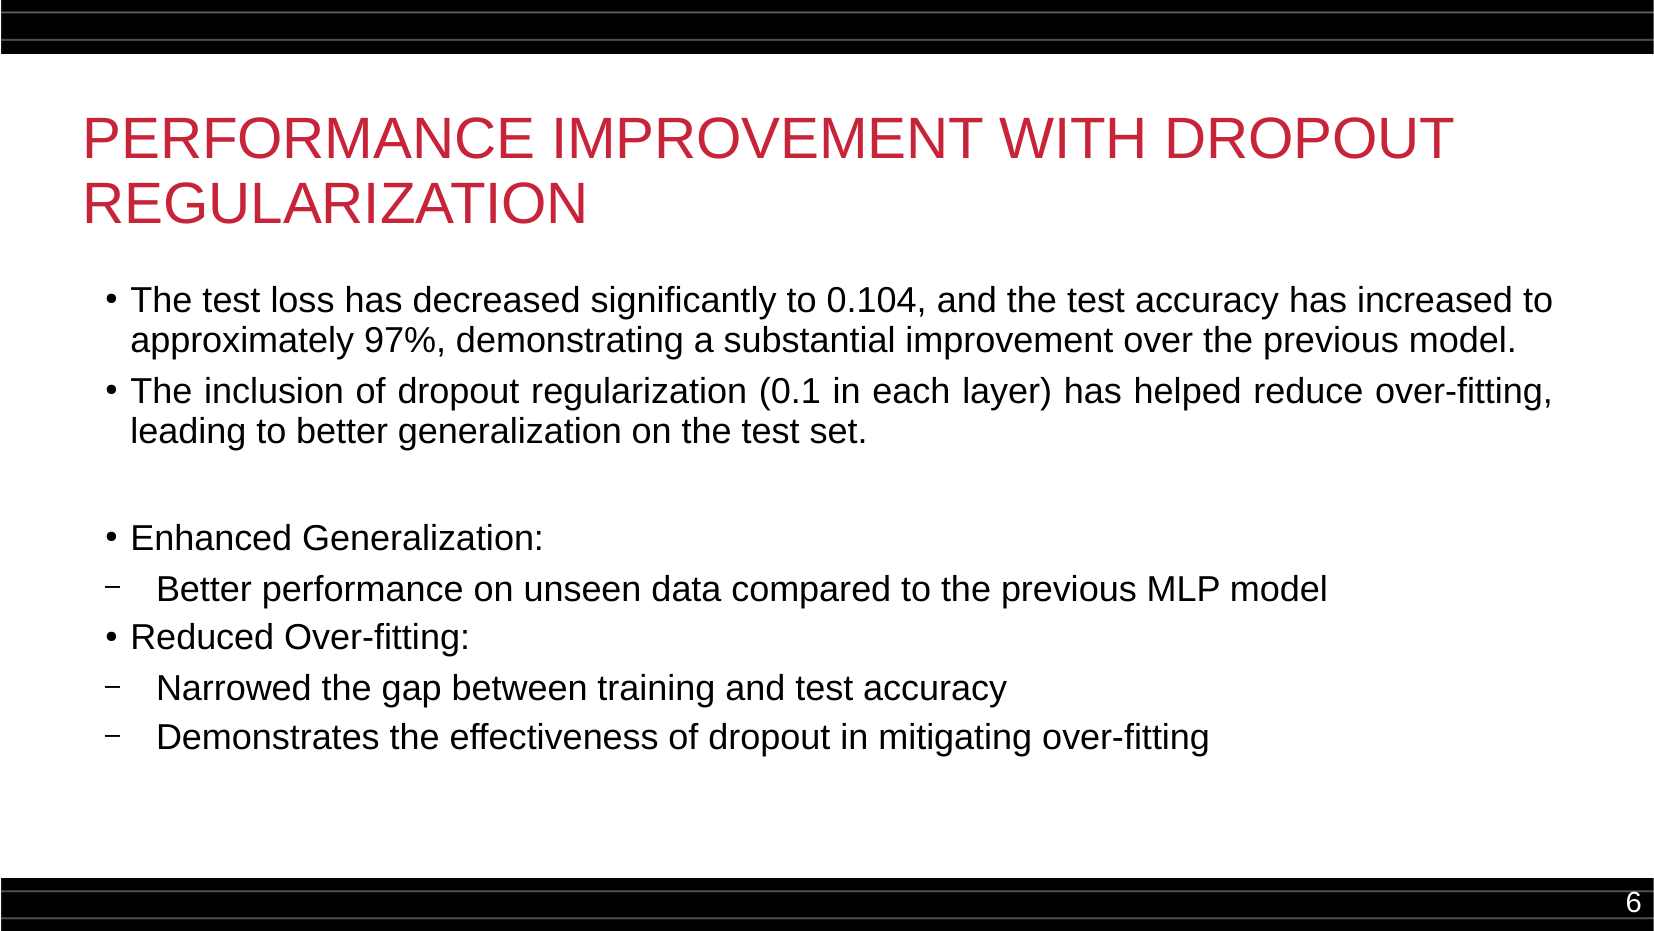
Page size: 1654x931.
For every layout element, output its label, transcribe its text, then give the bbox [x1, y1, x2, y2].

picture [1, 878, 1654, 931]
picture [1, 0, 1654, 54]
title PERFORMANCE IMPROVEMENT WITH DROPOUT REGULARIZATION [82, 92, 1571, 248]
list The test loss has decreased significantly to 0.104, and the test accuracy has increased to approximately 97%, demonstrating a substantial improvement over the previous model. The inclusion of dropout regularization (0.1 in each layer) has helped reduce over-fitting, leading to better generalization on the test set. Enhanced Generalization: Better performance on unseen data compared to the previous MLP model Reduced Over-fitting: Narrowed the gap between training and test accuracy Demonstrates the effectiveness of dropout in mitigating over-fitting [105, 279, 1556, 811]
